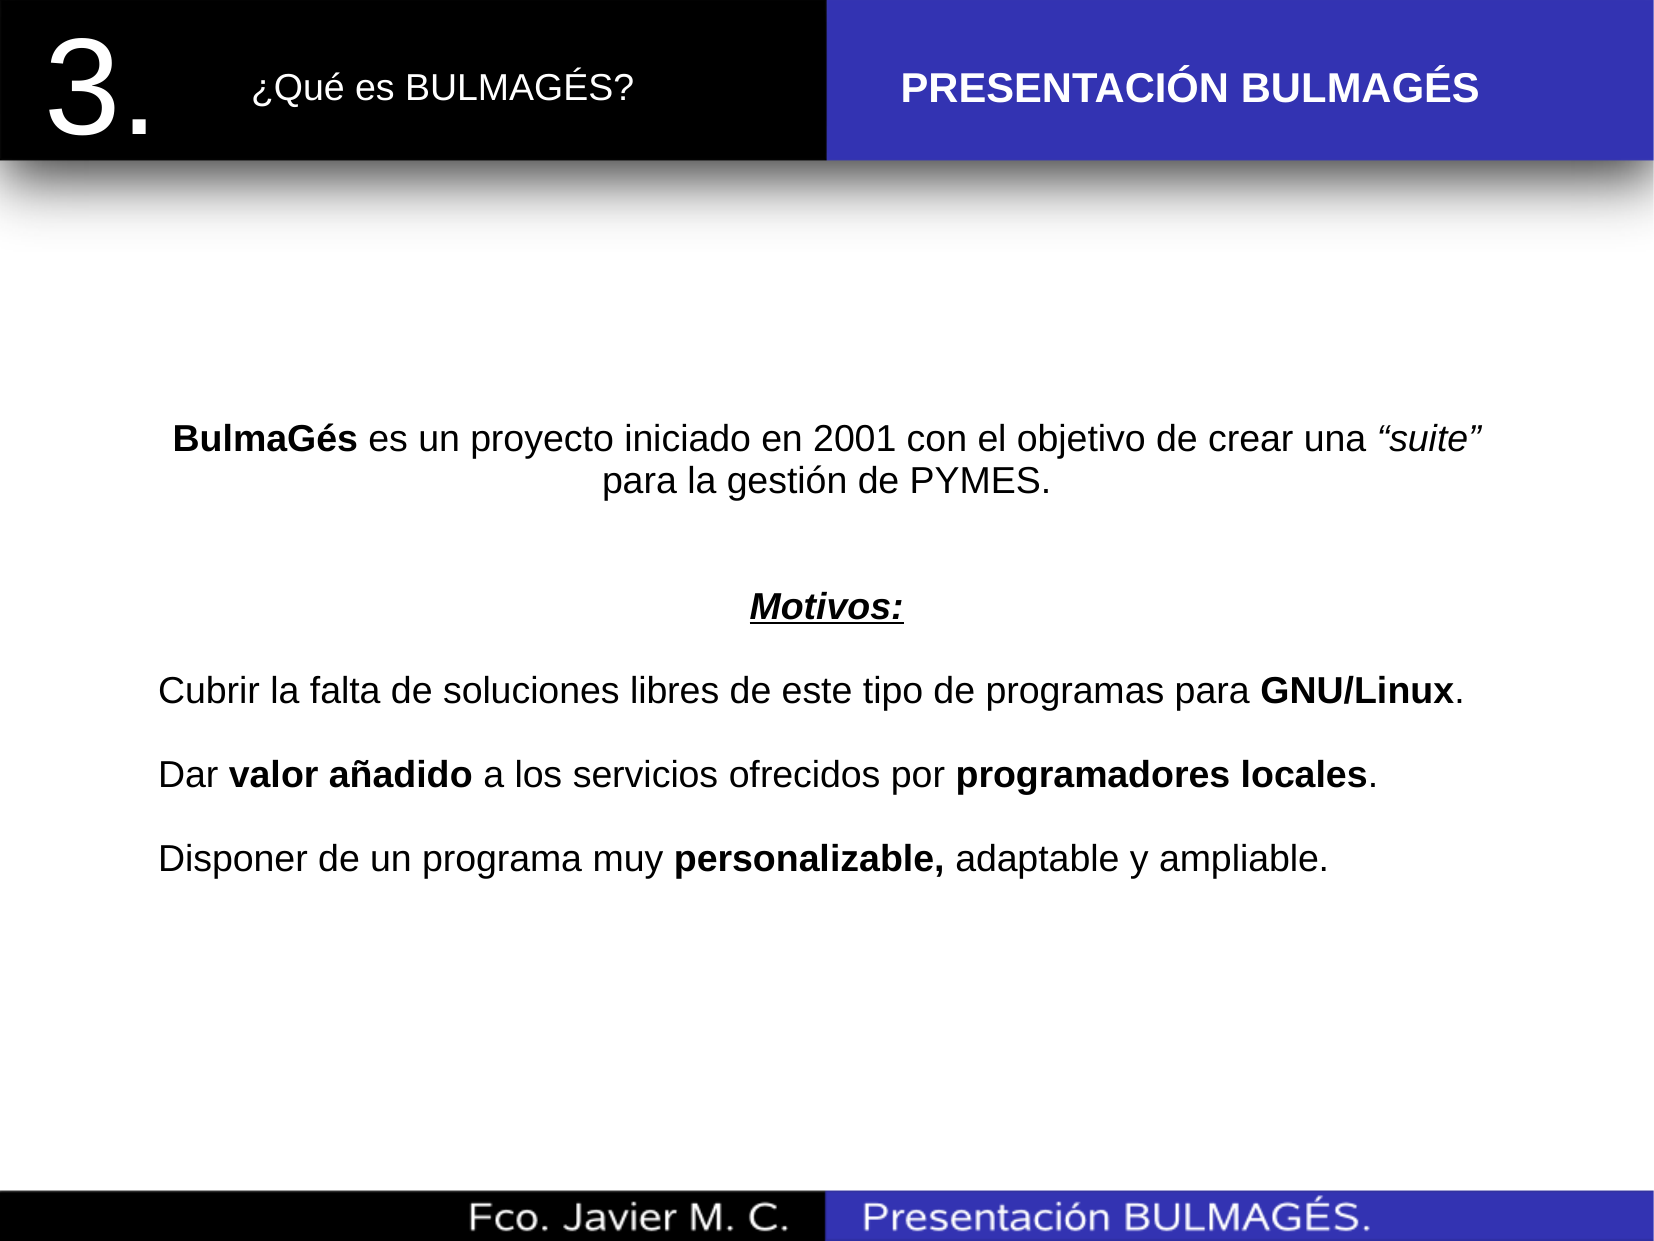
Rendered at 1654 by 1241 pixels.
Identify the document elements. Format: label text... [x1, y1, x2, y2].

text_box PRESENTACIÓN BULMAGÉS [885, 56, 1595, 119]
text_box BulmaGés es un proyecto iniciado en 2001 con el objetivo de crear una “suite” para la gestión de PYMES. Motivos: Cubrir la falta de soluciones libres de este tipo de programas para GNU/Linux. Dar valor añadido a los servicios ofrecidos por programadores locales. Disponer de un programa muy personalizable, adaptable y ampliable. [132, 410, 1521, 972]
text_box ¿Qué es BULMAGÉS? [236, 59, 798, 148]
text_box <número>. [29, 2, 237, 325]
picture [0, 0, 1654, 1241]
